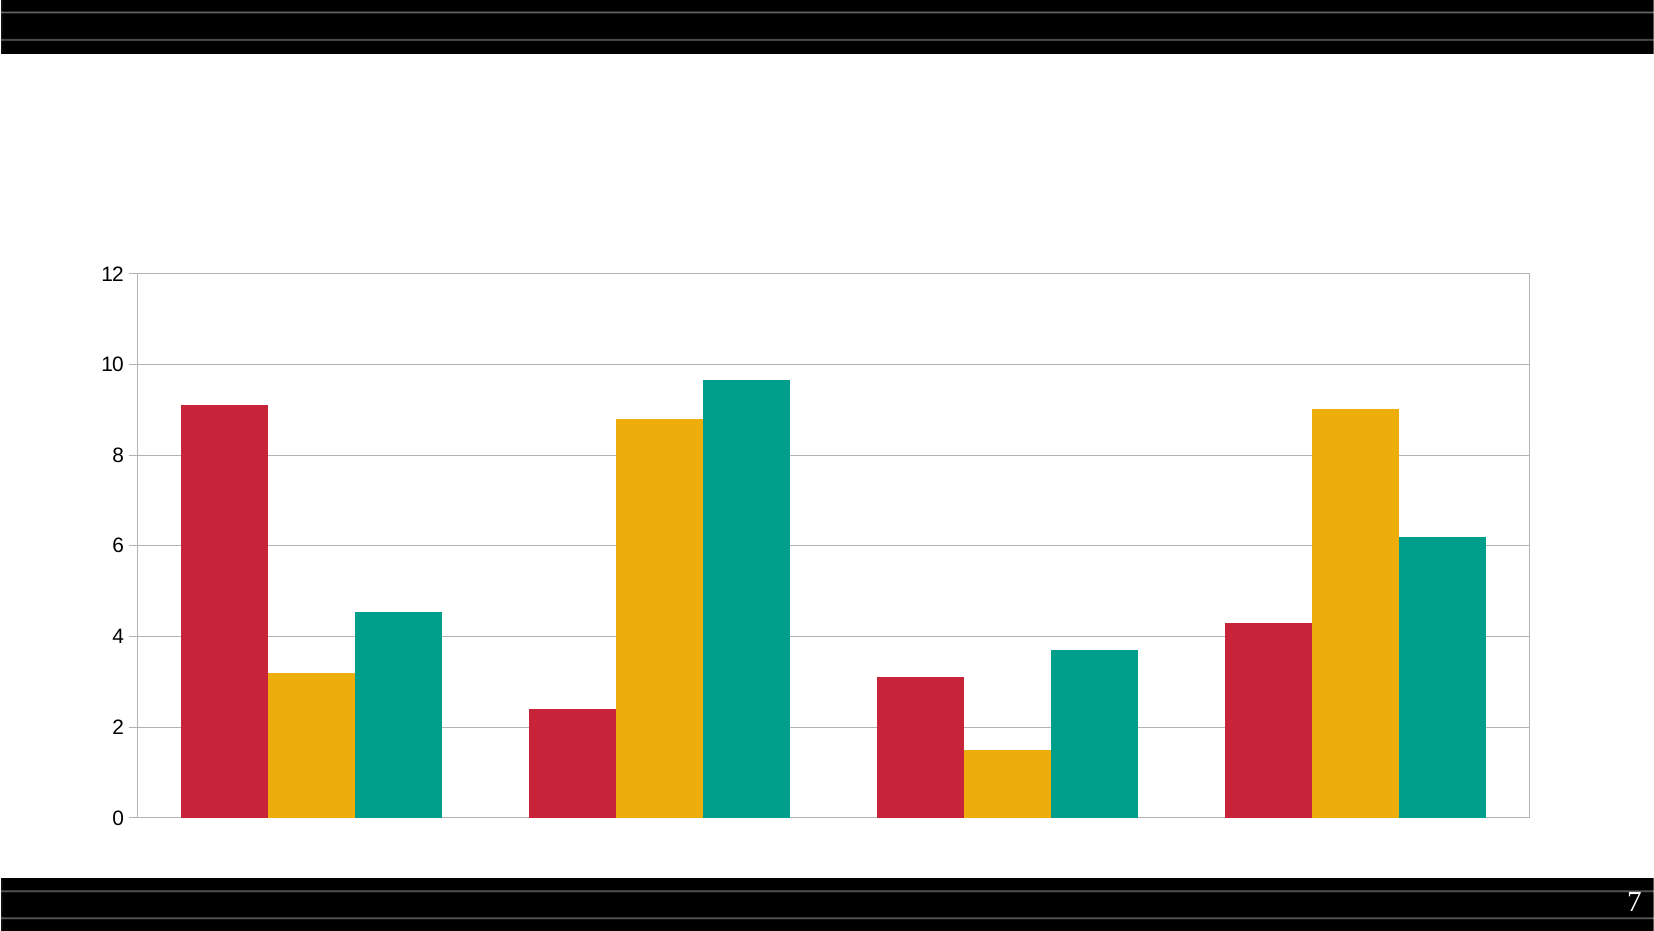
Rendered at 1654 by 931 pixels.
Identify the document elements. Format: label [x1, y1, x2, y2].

chart [71, 250, 1559, 842]
picture [1, 878, 1654, 931]
picture [1, 0, 1654, 54]
